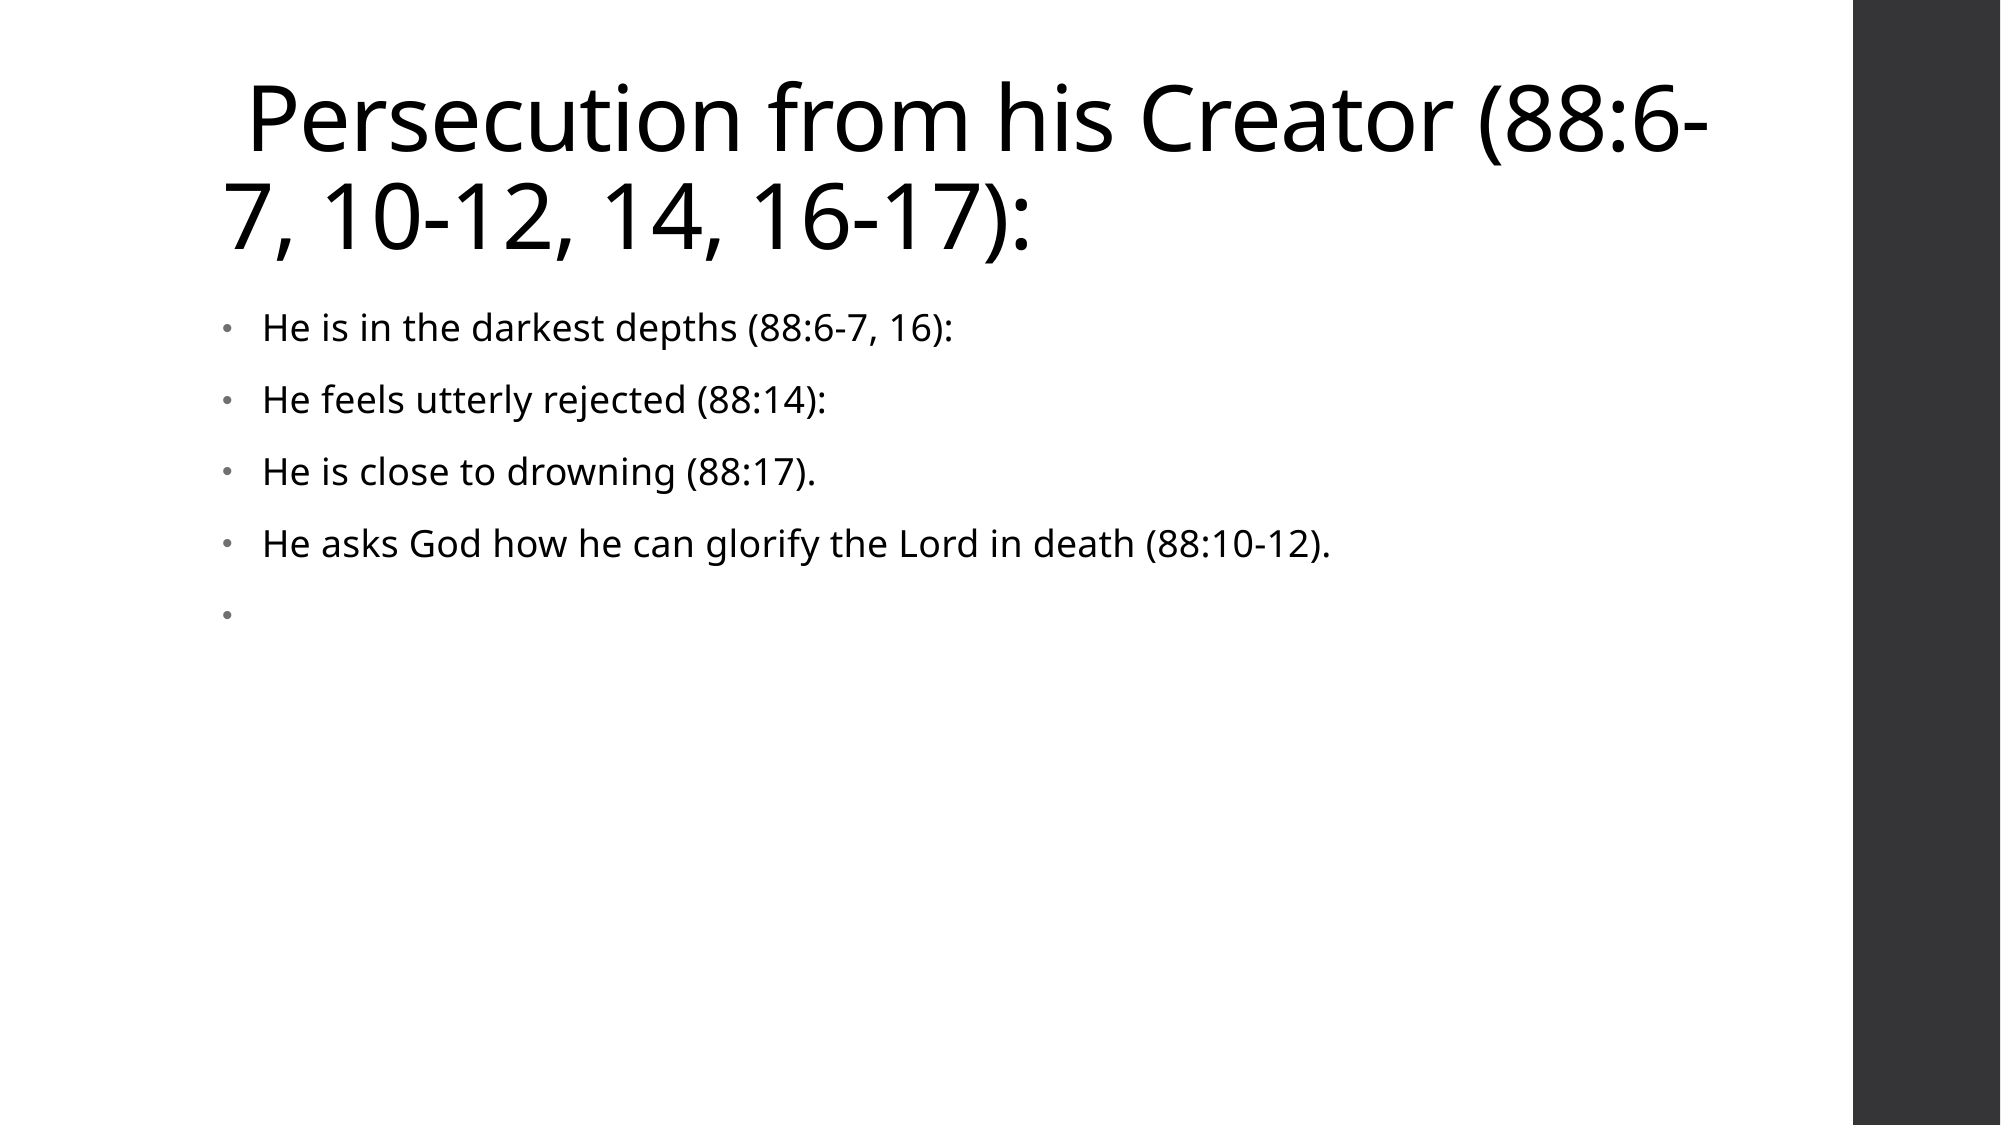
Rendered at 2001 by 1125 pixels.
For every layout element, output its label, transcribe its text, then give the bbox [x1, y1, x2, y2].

list He is in the darkest depths (88:6-7, 16): He feels utterly rejected (88:14): He is close to drowning (88:17). He asks God how he can glorify the Lord in death (88:10-12). [206, 299, 1617, 1014]
title Persecution from his Creator (88:6-7, 10-12, 14, 16-17): [206, 60, 1797, 278]
